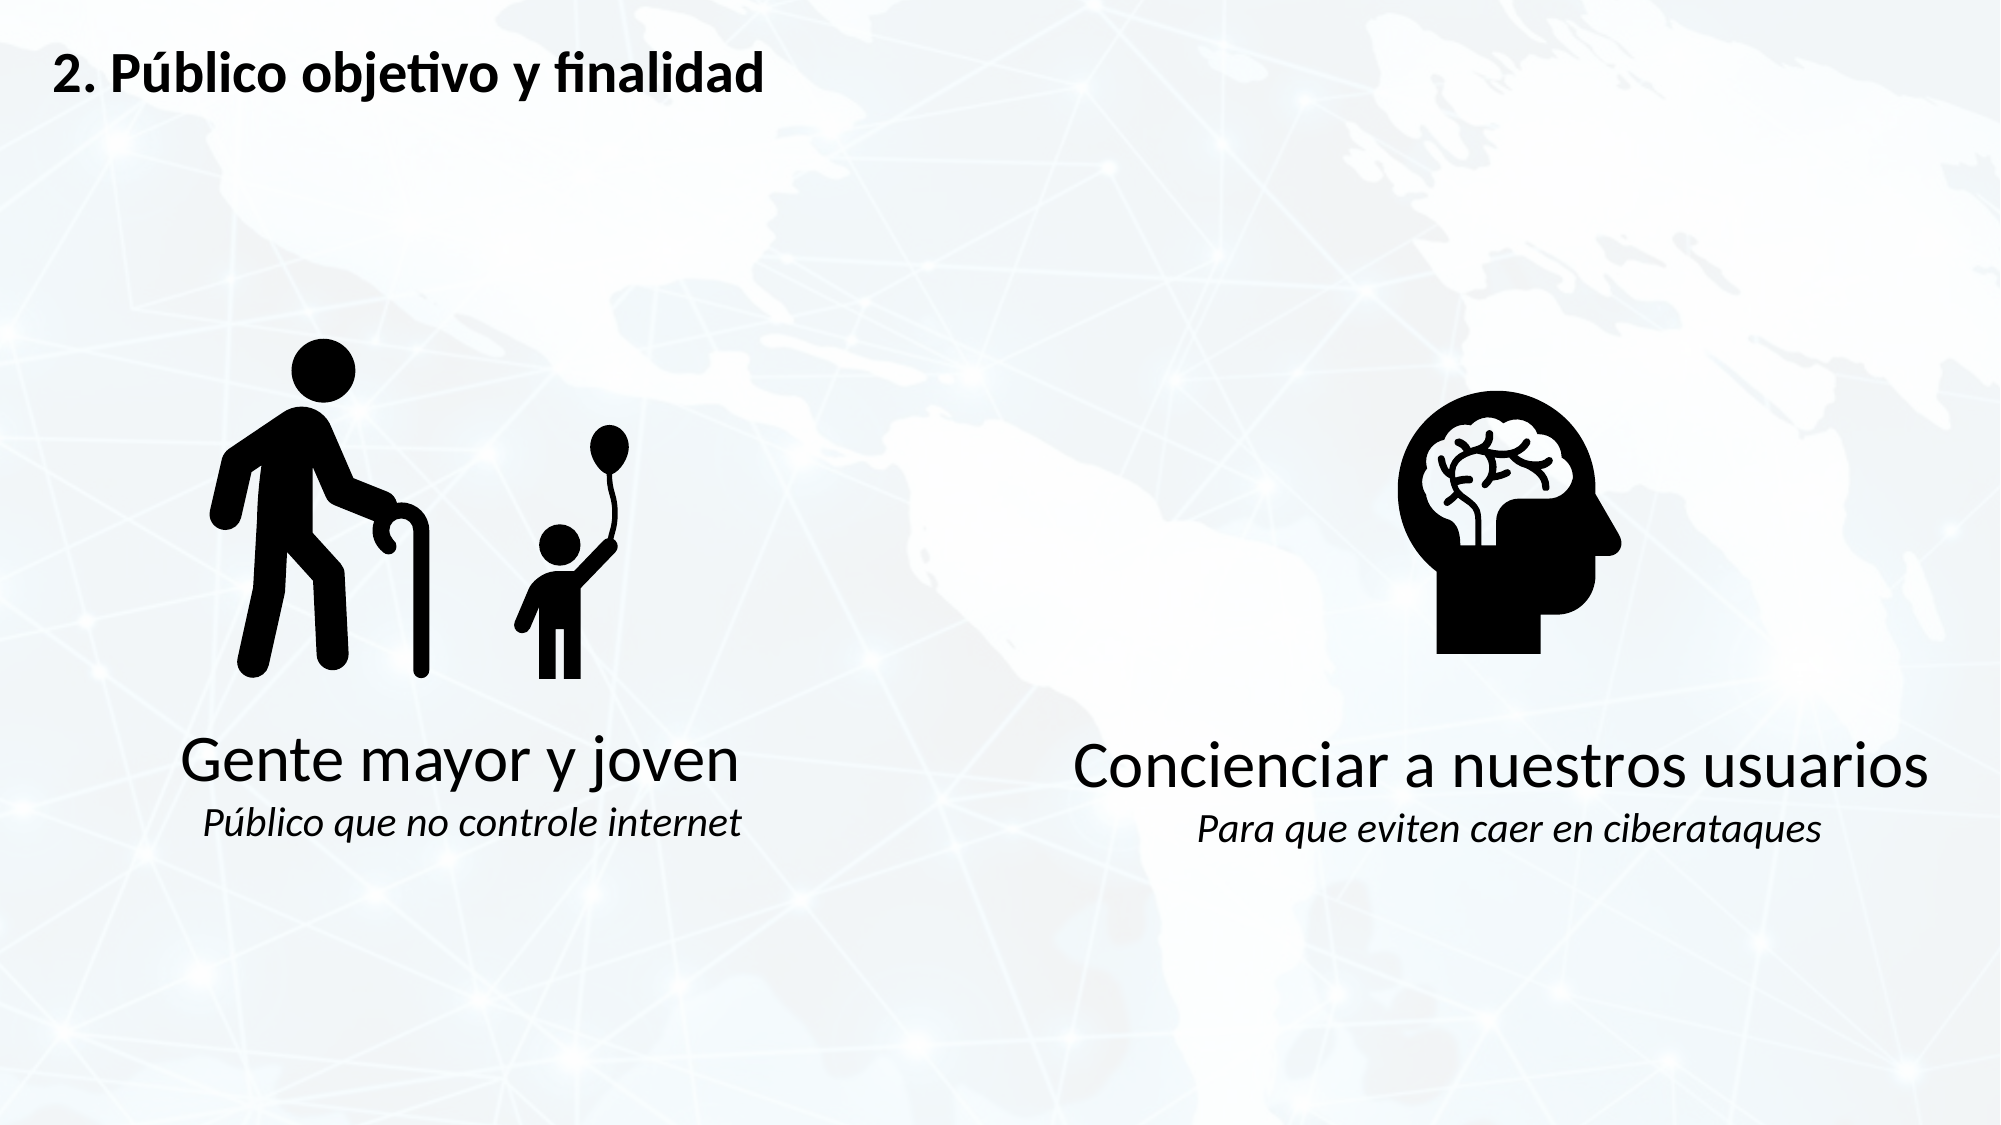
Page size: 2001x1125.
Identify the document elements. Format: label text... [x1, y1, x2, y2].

picture [0, 0, 2000, 1125]
text_box Concienciar a nuestros usuarios Para que eviten caer en ciberataques [1053, 706, 1966, 838]
text_box Público que no controle internet [107, 780, 838, 912]
text_box Gente mayor y joven [165, 700, 781, 780]
text_box 2. Público objetivo y finalidad [37, 27, 908, 113]
